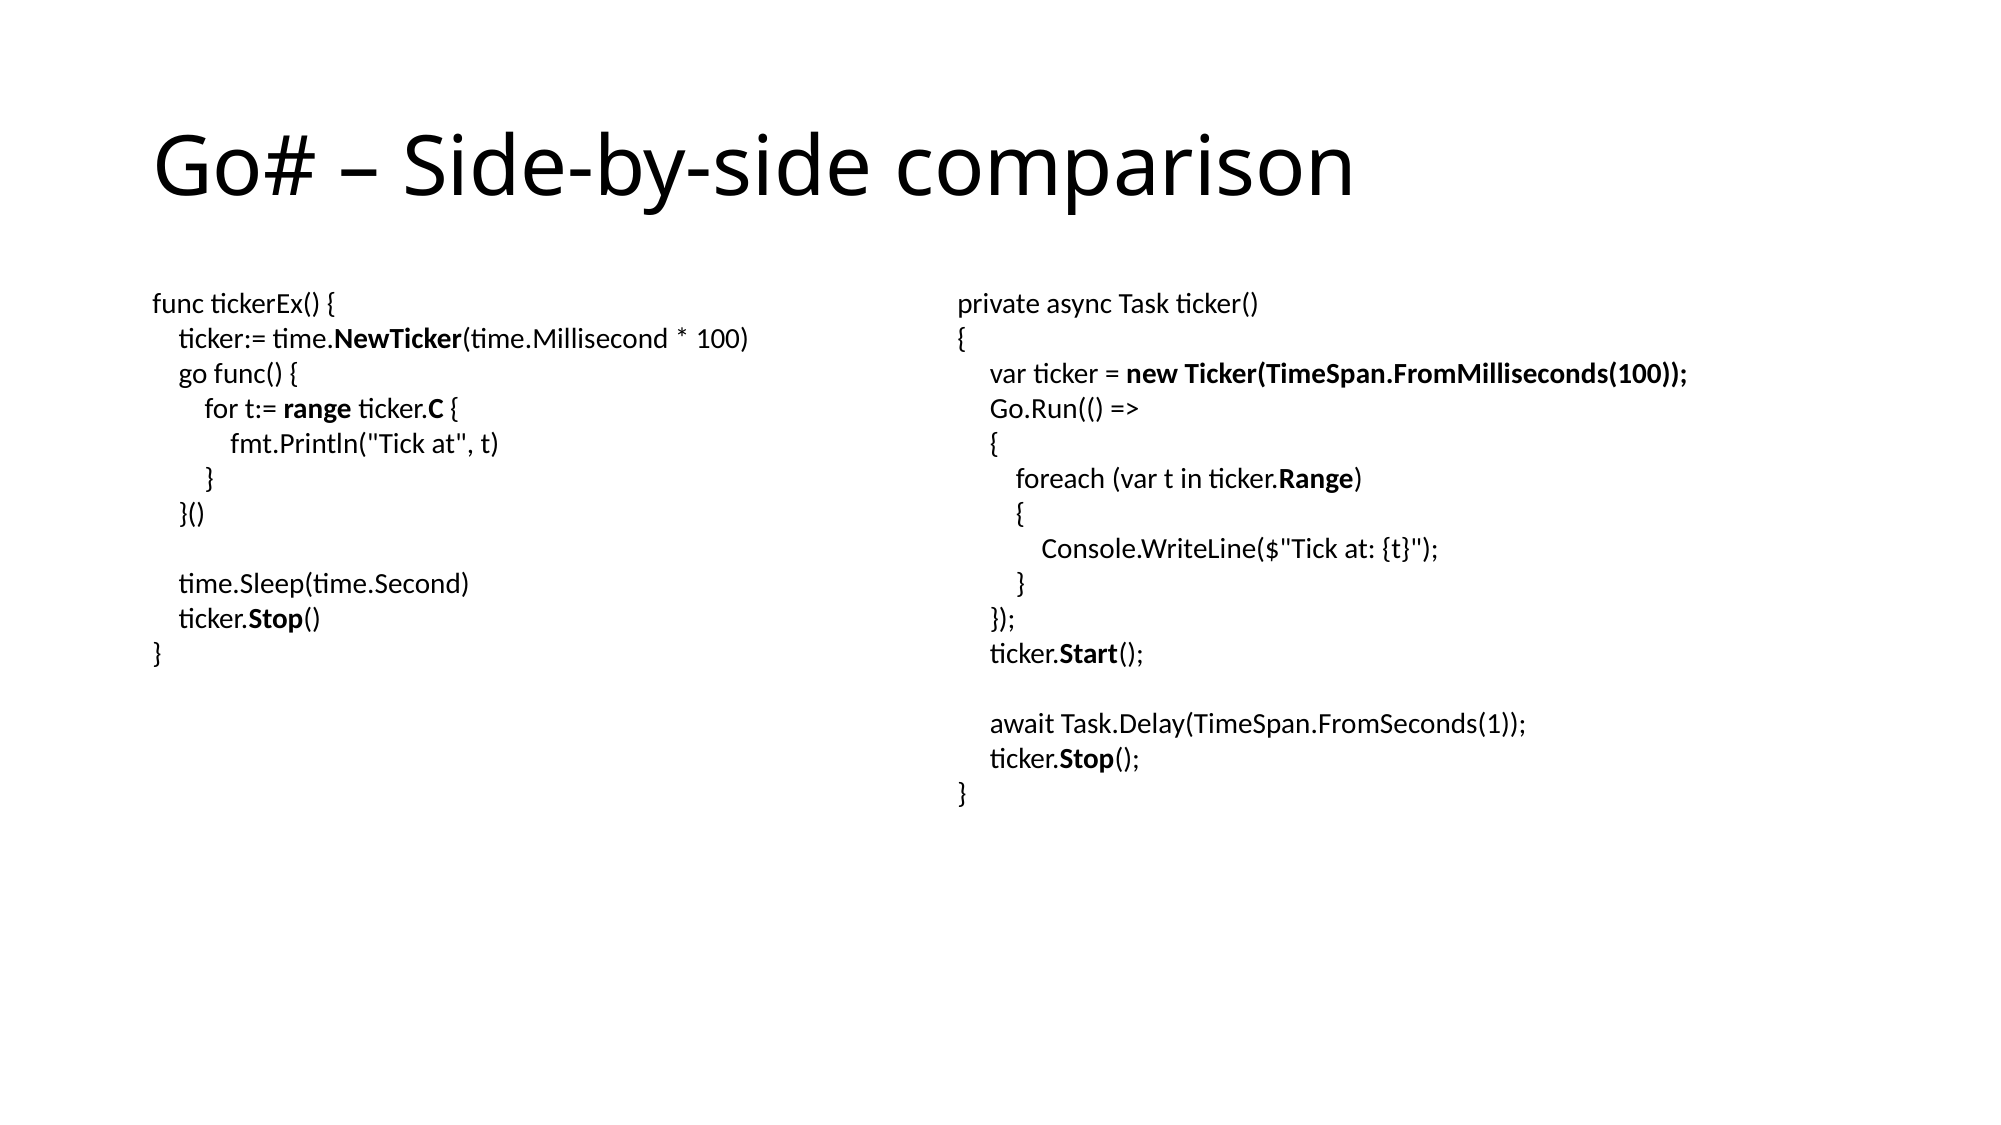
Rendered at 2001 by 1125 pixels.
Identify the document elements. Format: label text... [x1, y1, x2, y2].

text_box private async Task ticker() { var ticker = new Ticker(TimeSpan.FromMilliseconds(100)); Go.Run(() => { foreach (var t in ticker.Range) { Console.WriteLine($"Tick at: {t}"); } }); ticker.Start(); await Task.Delay(TimeSpan.FromSeconds(1)); ticker.Stop(); } [942, 277, 1825, 823]
title Go# – Side-by-side comparison [137, 59, 1863, 278]
text_box func tickerEx() { ticker:= time.NewTicker(time.Millisecond * 100) go func() { for t:= range ticker.C { fmt.Println("Tick at", t) } }() time.Sleep(time.Second) ticker.Stop() } [137, 277, 905, 682]
